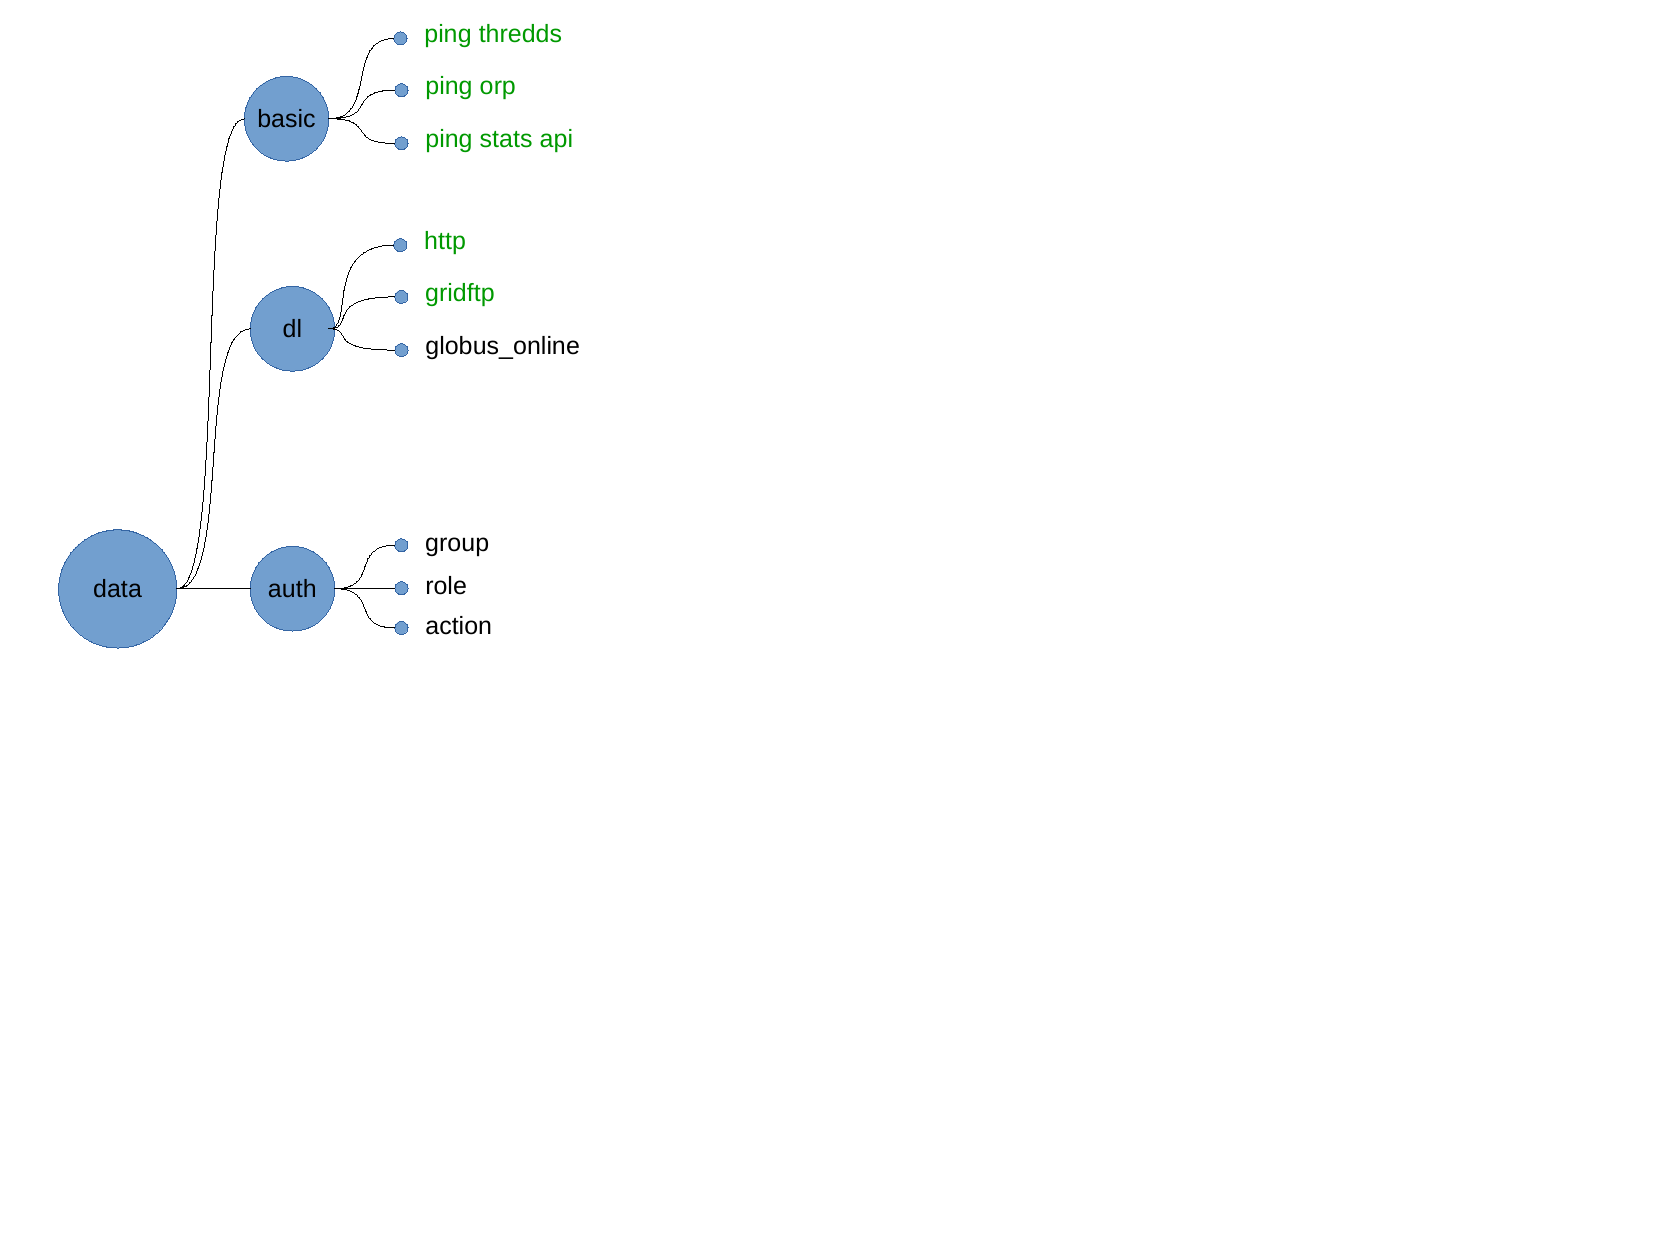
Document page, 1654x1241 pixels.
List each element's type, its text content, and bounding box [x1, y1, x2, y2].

text_box data [58, 529, 177, 649]
text_box http [409, 219, 482, 263]
text_box [393, 31, 408, 45]
text_box dl [250, 286, 335, 372]
text_box group [410, 521, 505, 565]
text_box globus_online [410, 324, 596, 368]
text_box basic [244, 76, 329, 162]
text_box [394, 136, 409, 150]
text_box role [410, 565, 483, 604]
text_box action [410, 604, 508, 648]
text_box ping thredds [409, 12, 578, 56]
text_box [394, 621, 409, 635]
text_box gridftp [410, 271, 510, 315]
text_box ping orp [410, 64, 580, 108]
text_box [394, 538, 408, 552]
text_box [394, 343, 409, 357]
text_box [394, 290, 408, 304]
text_box [394, 83, 409, 97]
text_box auth [250, 546, 335, 632]
text_box [394, 581, 409, 595]
text_box ping stats api [410, 117, 589, 161]
text_box [393, 238, 407, 252]
